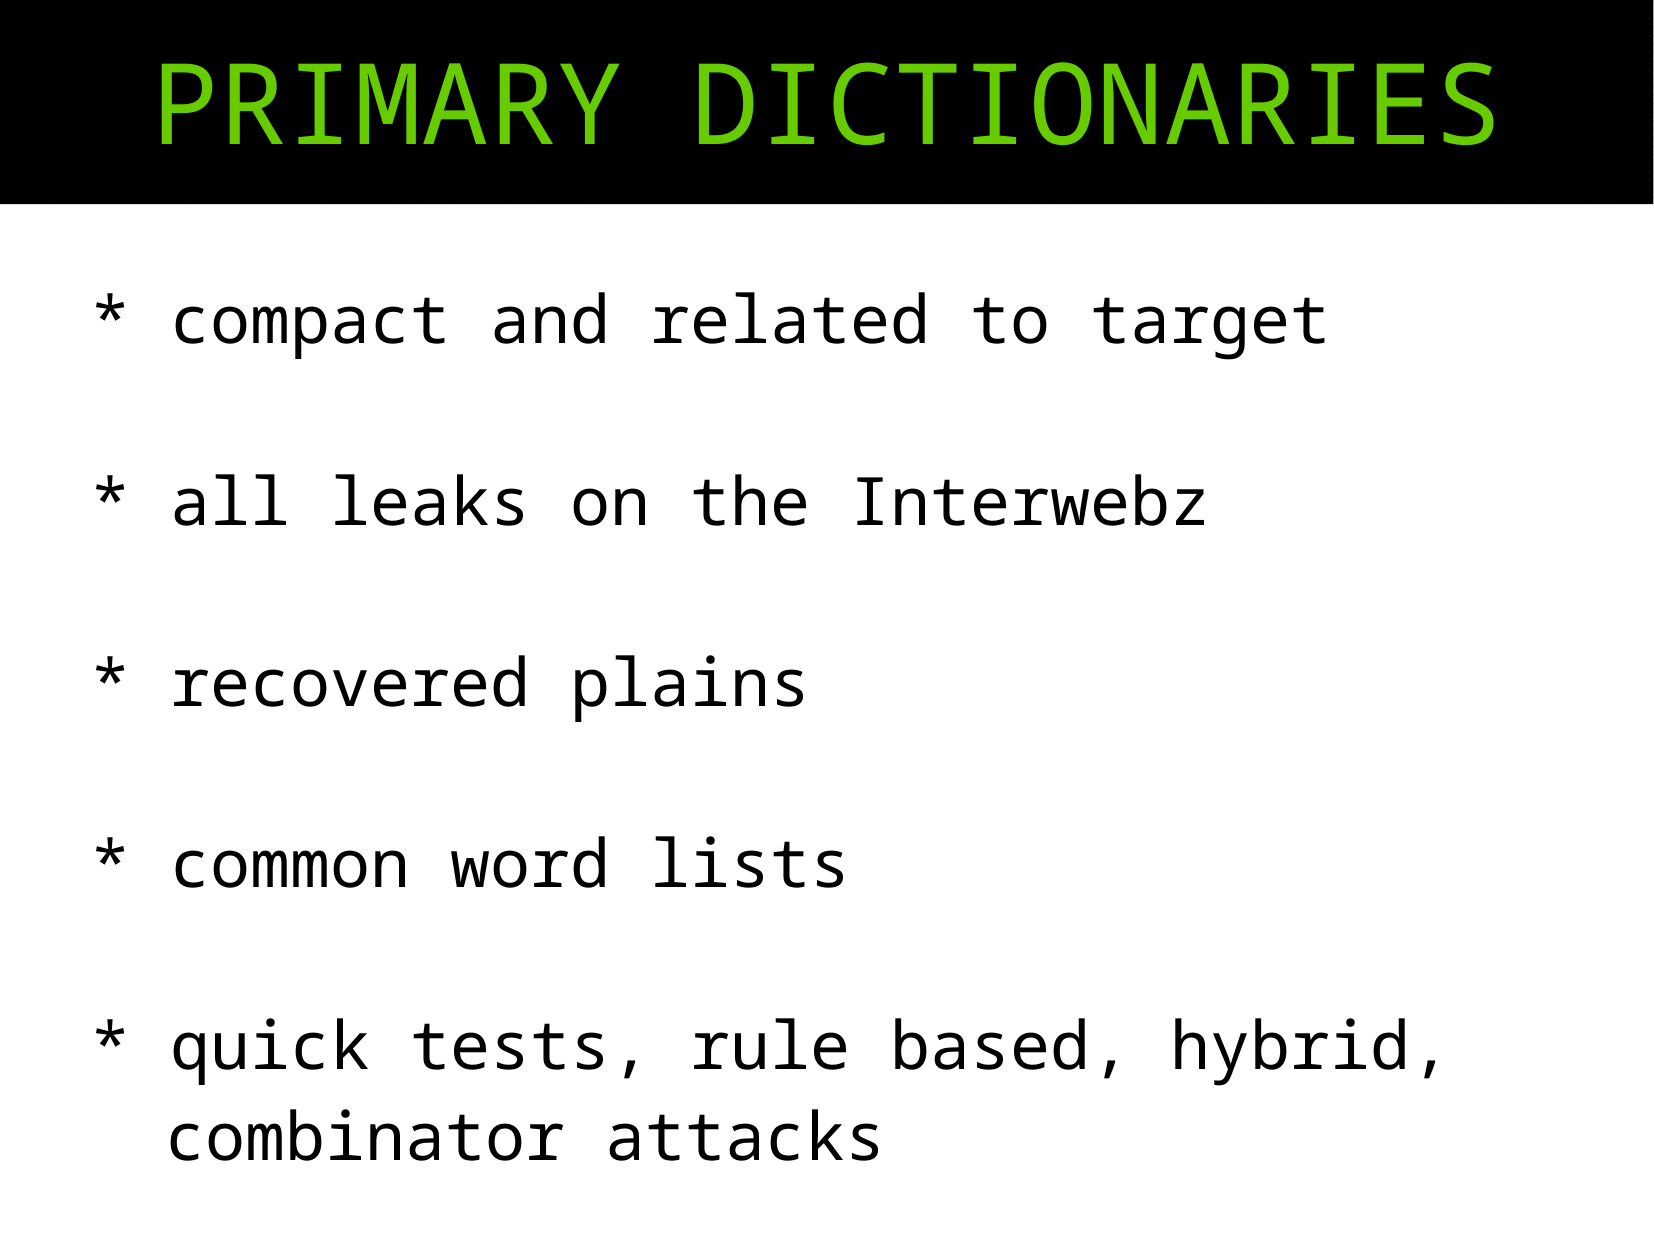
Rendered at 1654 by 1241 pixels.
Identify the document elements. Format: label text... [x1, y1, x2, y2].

subtitle * compact and related to target * all leaks on the Interwebz * recovered plains * common word lists * quick tests, rule based, hybrid, combinator attacks [90, 305, 1621, 1146]
title PRIMARY DICTIONARIES [0, 0, 1654, 205]
